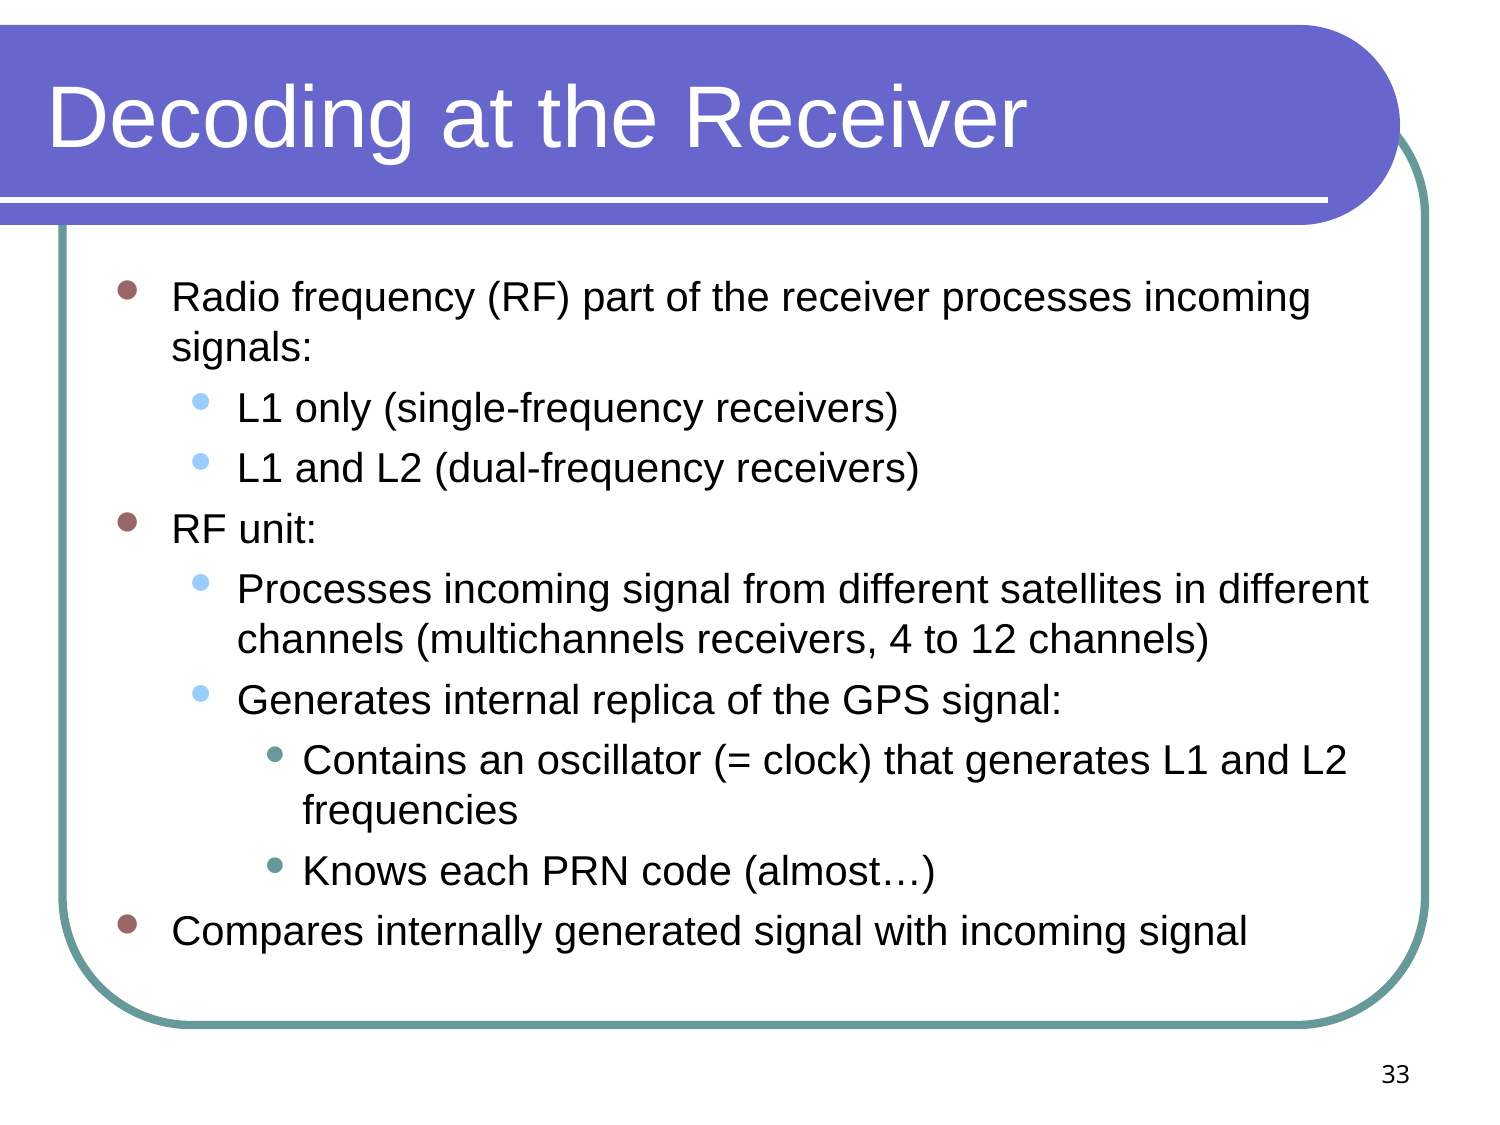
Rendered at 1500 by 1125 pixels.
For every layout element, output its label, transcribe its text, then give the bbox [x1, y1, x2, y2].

text_box <number> [1074, 1025, 1426, 1101]
list Radio frequency (RF) part of the receiver processes incoming signals: L1 only (single-frequency receivers) L1 and L2 (dual-frequency receivers) RF unit: Processes incoming signal from different satellites in different channels (multichannels receivers, 4 to 12 channels) Generates internal replica of the GPS signal: Contains an oscillator (= clock) that generates L1 and L2 frequencies Knows each PRN code (almost…) Compares internally generated signal with incoming signal [99, 262, 1401, 988]
title Decoding at the Receiver [31, 37, 1347, 188]
